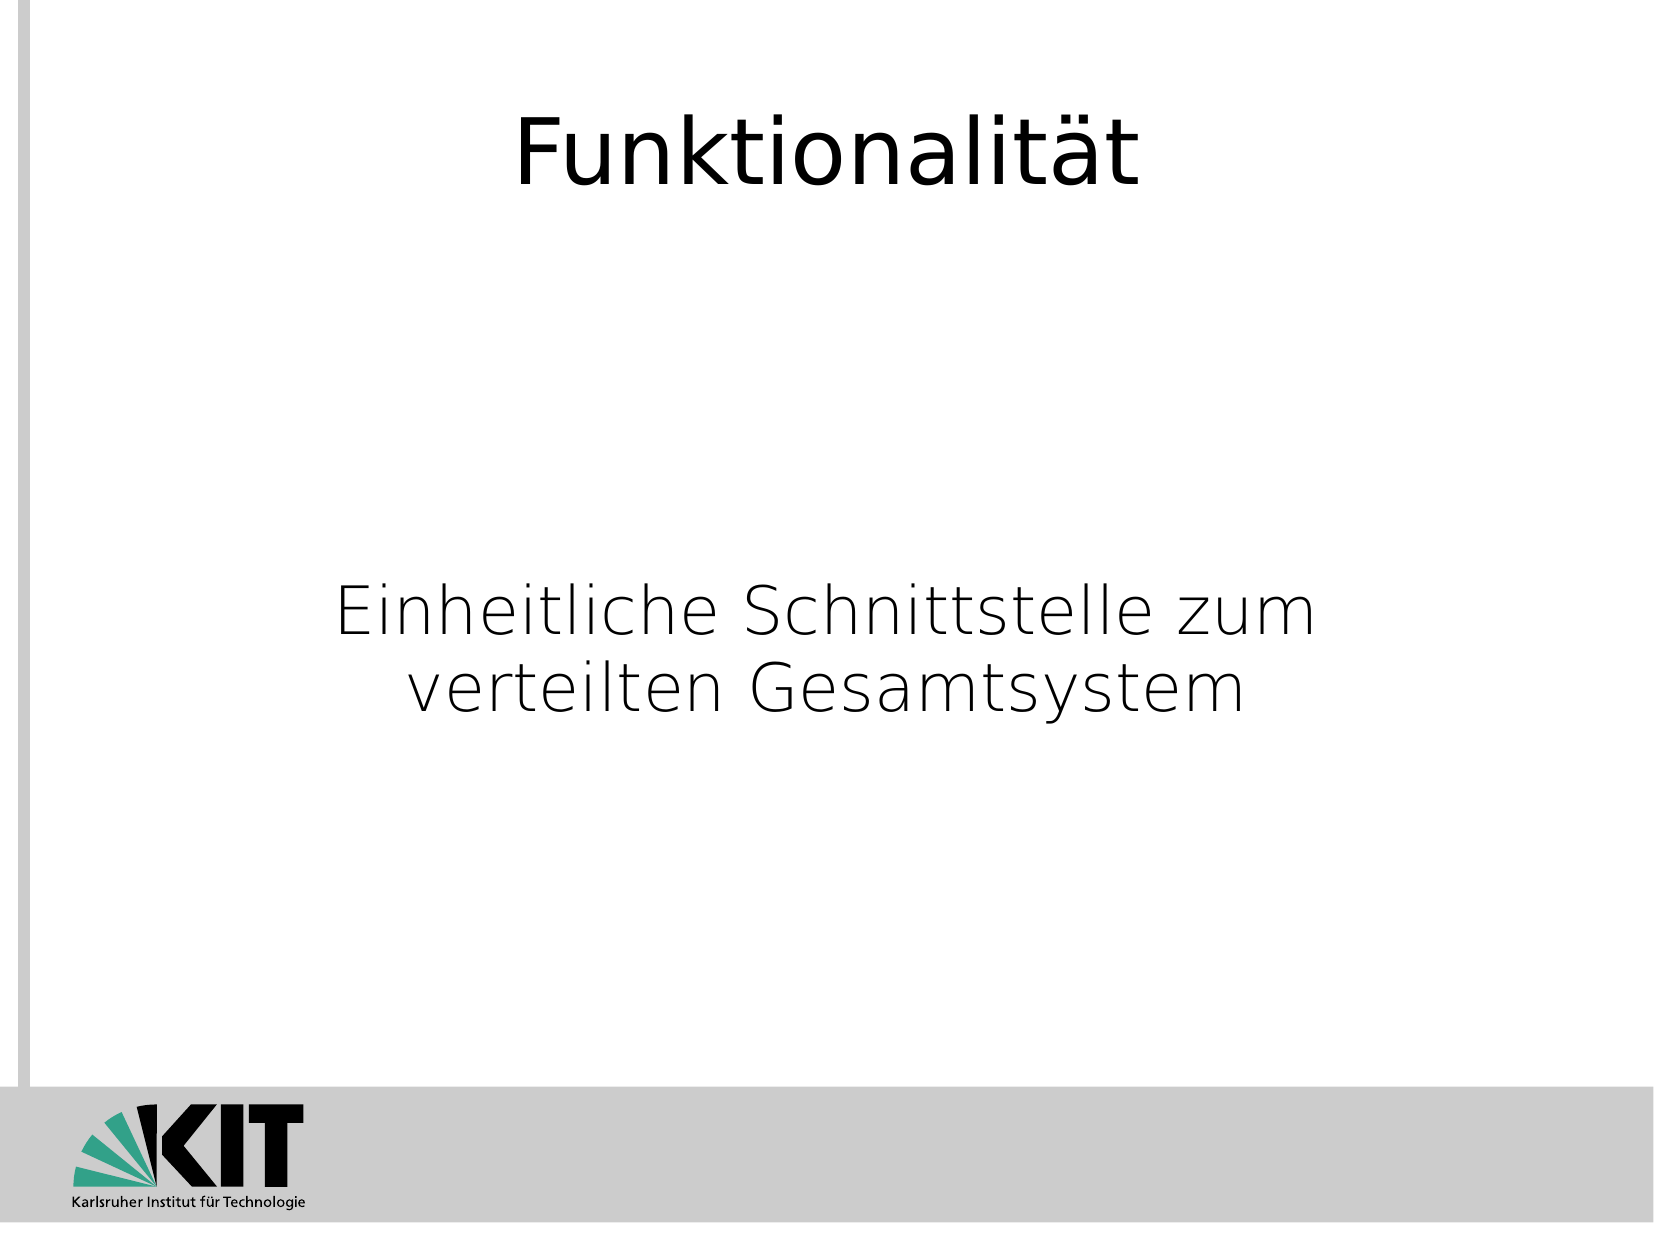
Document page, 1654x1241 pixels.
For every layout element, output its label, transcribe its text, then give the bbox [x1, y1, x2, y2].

subtitle Einheitliche Schnittstelle zum verteilten Gesamtsystem [82, 290, 1571, 1010]
text_box [0, 1086, 1654, 1223]
title Funktionalität [82, 49, 1571, 257]
picture [70, 1098, 308, 1217]
